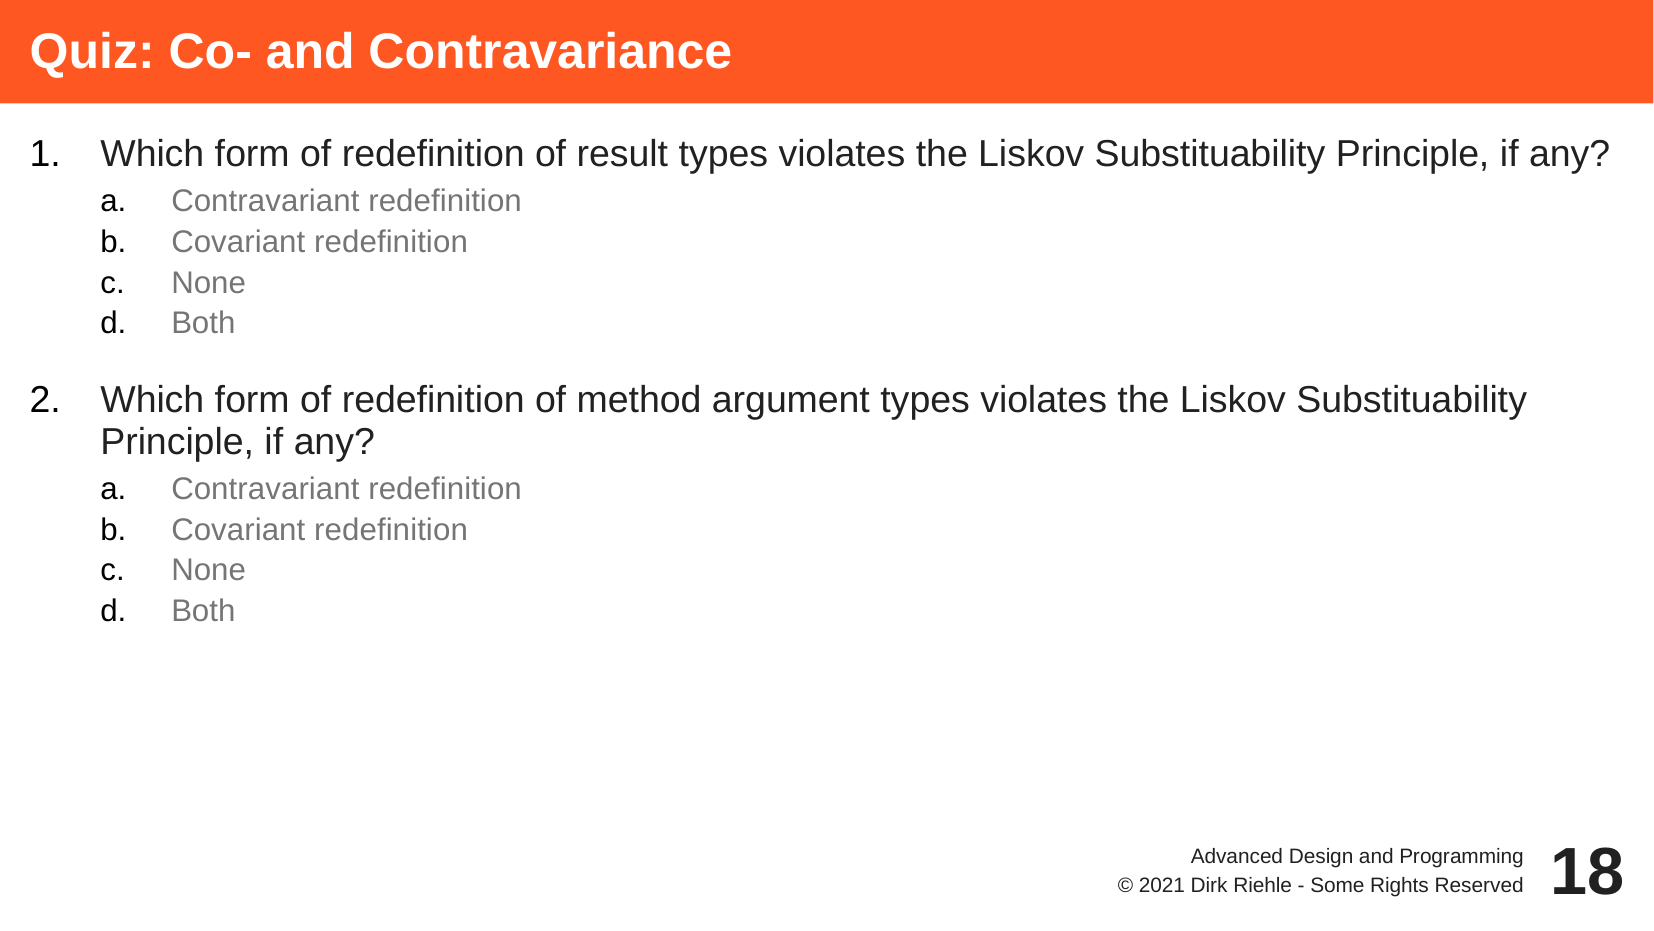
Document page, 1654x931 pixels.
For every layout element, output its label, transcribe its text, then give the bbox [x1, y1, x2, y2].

title Quiz: Co- and Contravariance [0, 0, 1654, 104]
list Which form of redefinition of result types violates the Liskov Substituability Principle, if any? Contravariant redefinition Covariant redefinition None Both Which form of redefinition of method argument types violates the Liskov Substituability Principle, if any? Contravariant redefinition Covariant redefinition None Both [29, 132, 1625, 813]
